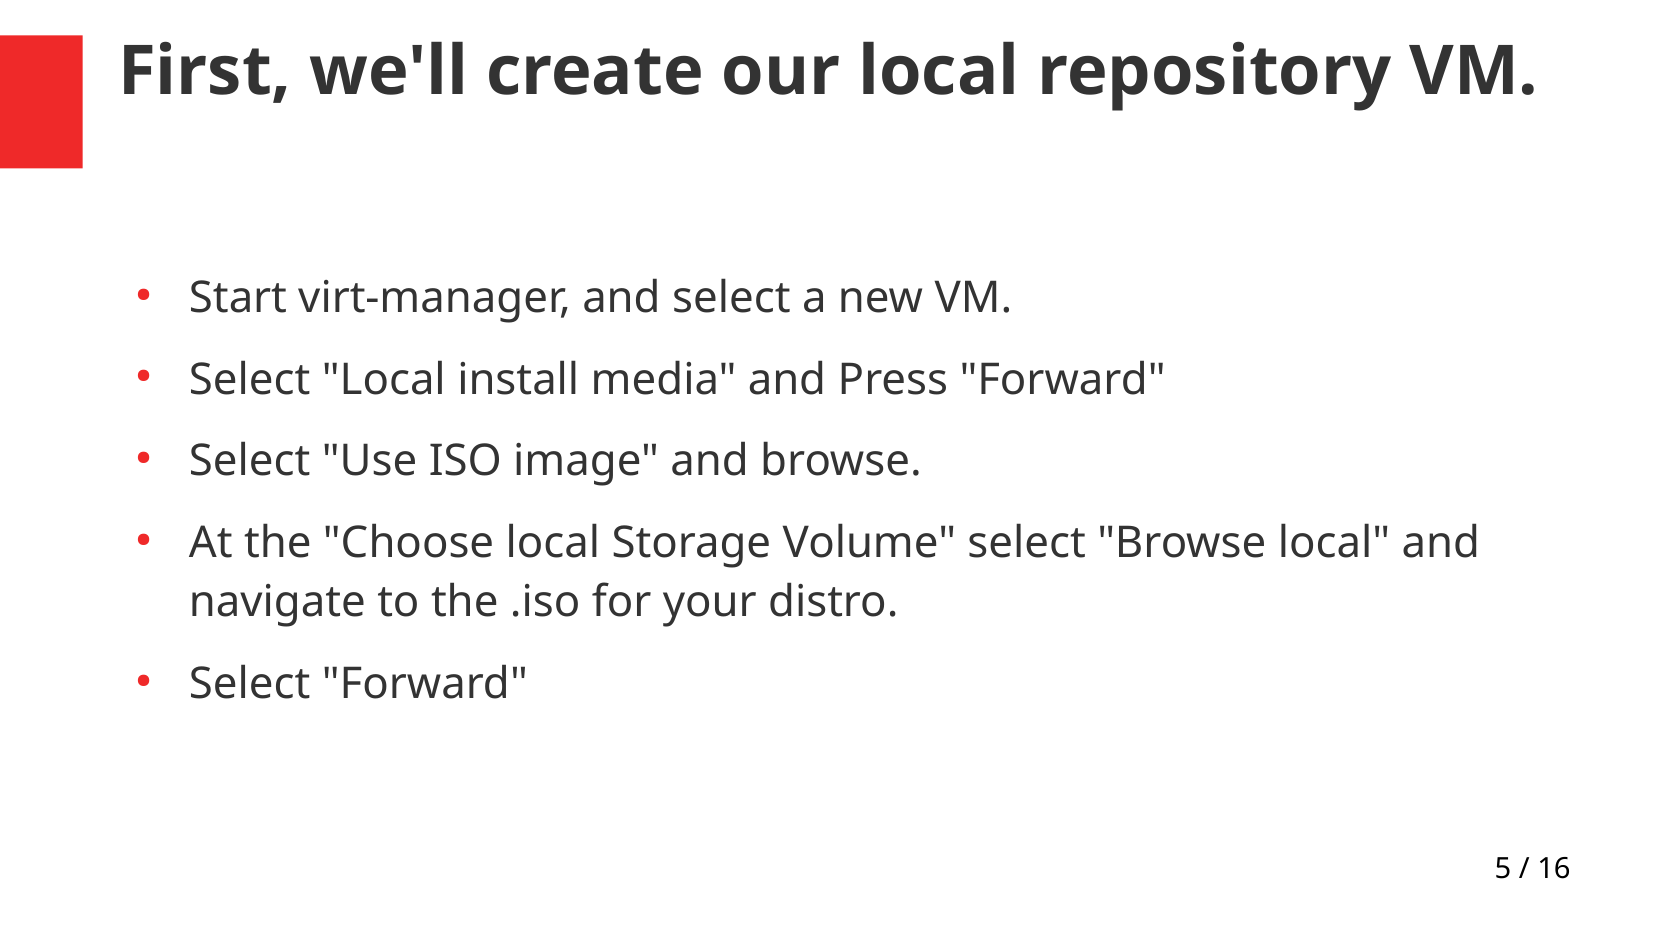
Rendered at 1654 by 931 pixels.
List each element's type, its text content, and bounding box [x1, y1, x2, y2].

list Start virt-manager, and select a new VM. Select "Local install media" and Press "Forward" Select "Use ISO image" and browse. At the "Choose local Storage Volume" select "Browse local" and navigate to the .iso for your distro. Select "Forward" [118, 265, 1536, 806]
title First, we'll create our local repository VM. [118, 0, 1571, 236]
